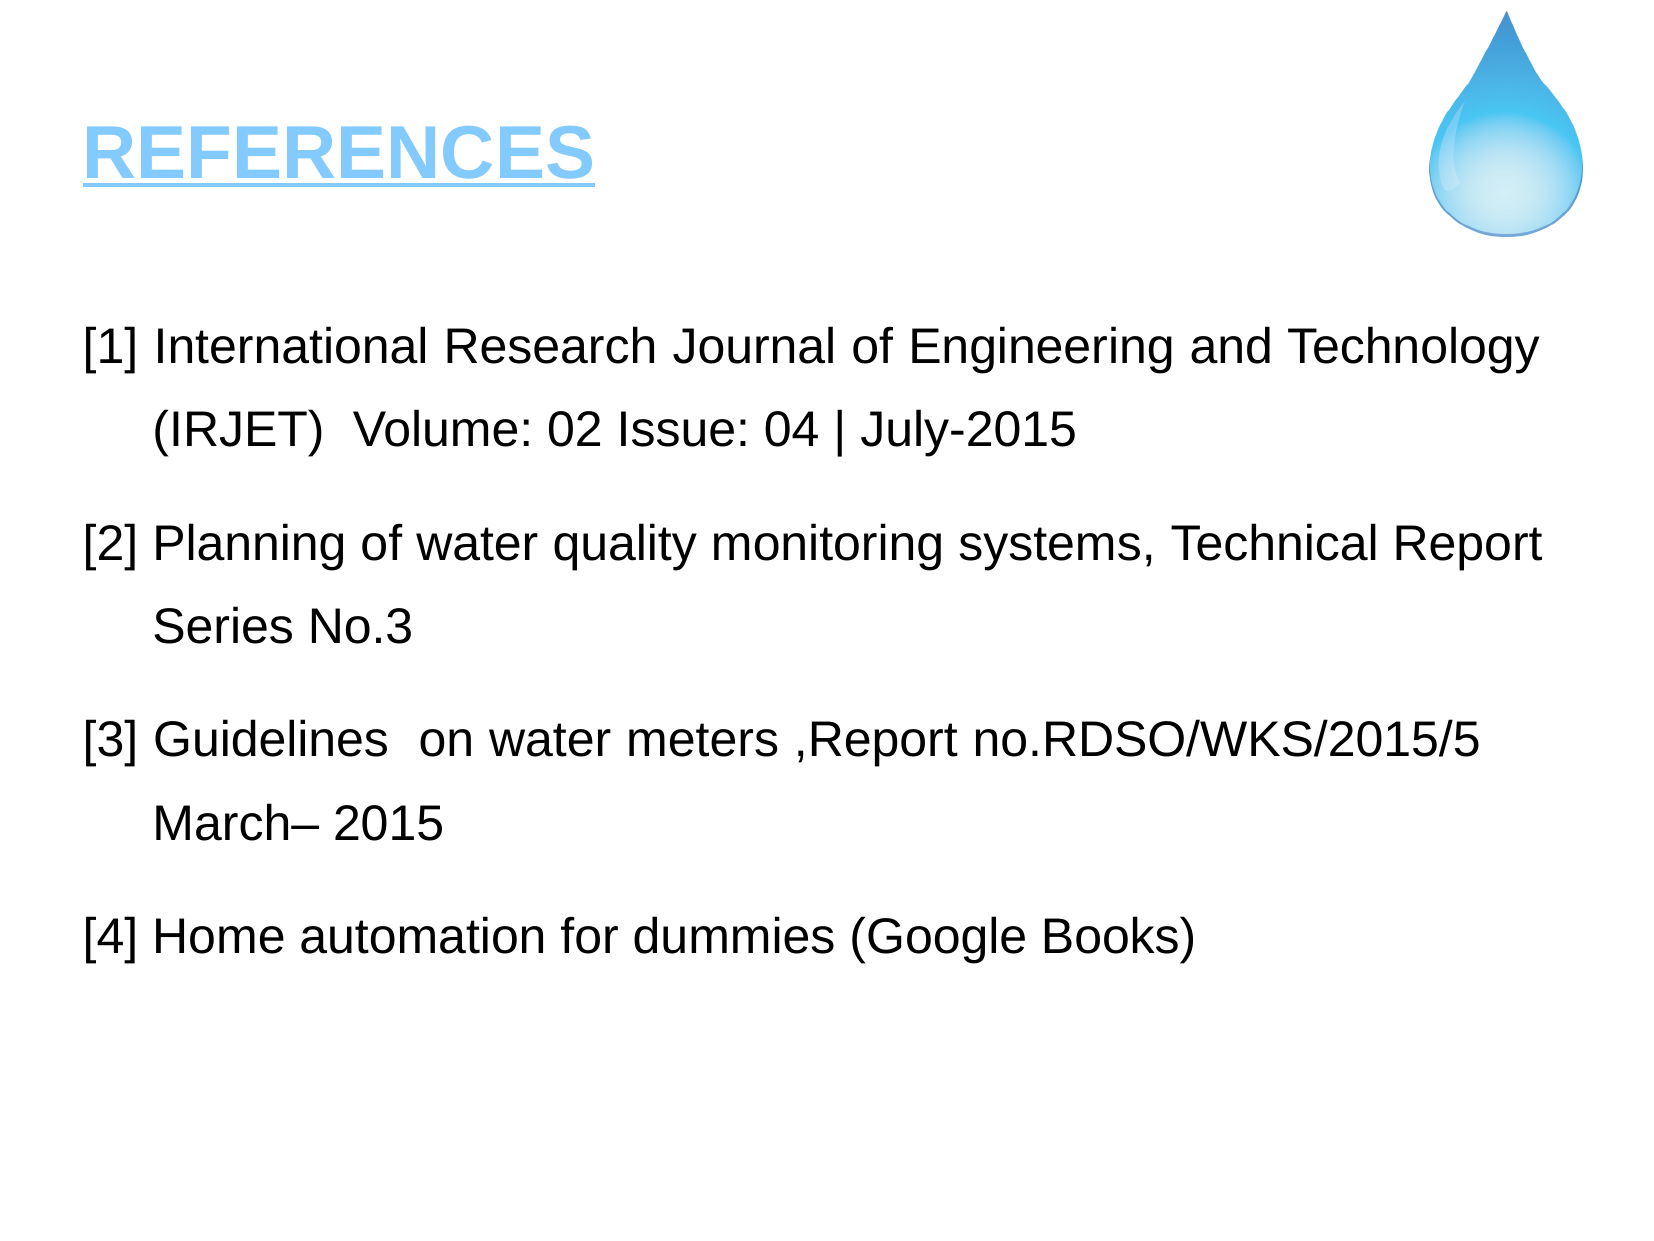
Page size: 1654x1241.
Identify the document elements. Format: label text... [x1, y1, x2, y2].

title REFERENCES [82, 49, 1571, 257]
list [1] International Research Journal of Engineering and Technology (IRJET) Volume: 02 Issue: 04 | July-2015 [2] Planning of water quality monitoring systems, Technical Report Series No.3 [3] Guidelines on water meters ,Report no.RDSO/WKS/2015/5 March– 2015 [4] Home automation for dummies (Google Books) [82, 290, 1571, 1010]
picture [1429, 11, 1583, 237]
